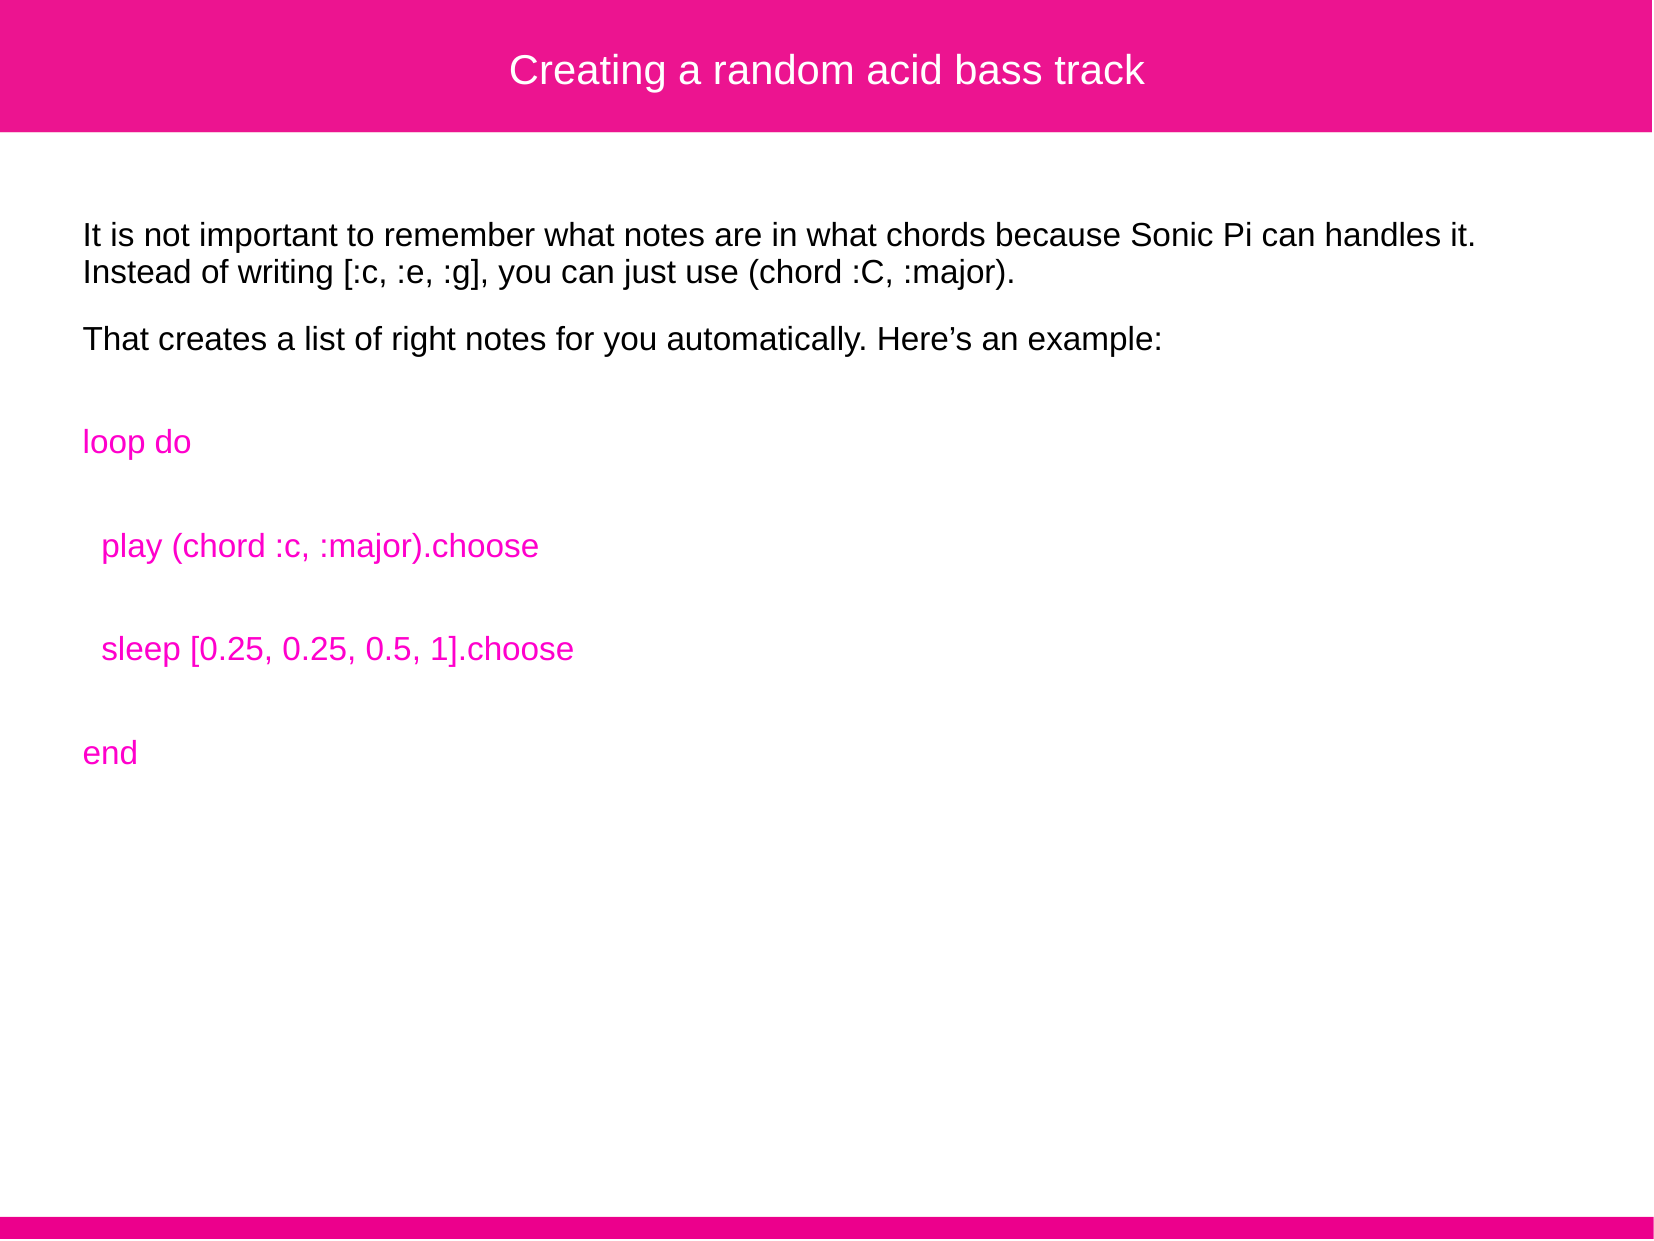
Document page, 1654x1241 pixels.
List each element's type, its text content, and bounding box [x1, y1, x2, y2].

picture [0, 0, 1654, 1241]
title Creating a random acid bass track [83, 46, 1572, 94]
list It is not important to remember what notes are in what chords because Sonic Pi can handles it. Instead of writing [:c, :e, :g], you can just use (chord :C, :major). That creates a list of right notes for you automatically. Here’s an example: loop do play (chord :c, :major).choose sleep [0.25, 0.25, 0.5, 1].choose end [82, 150, 1571, 1186]
